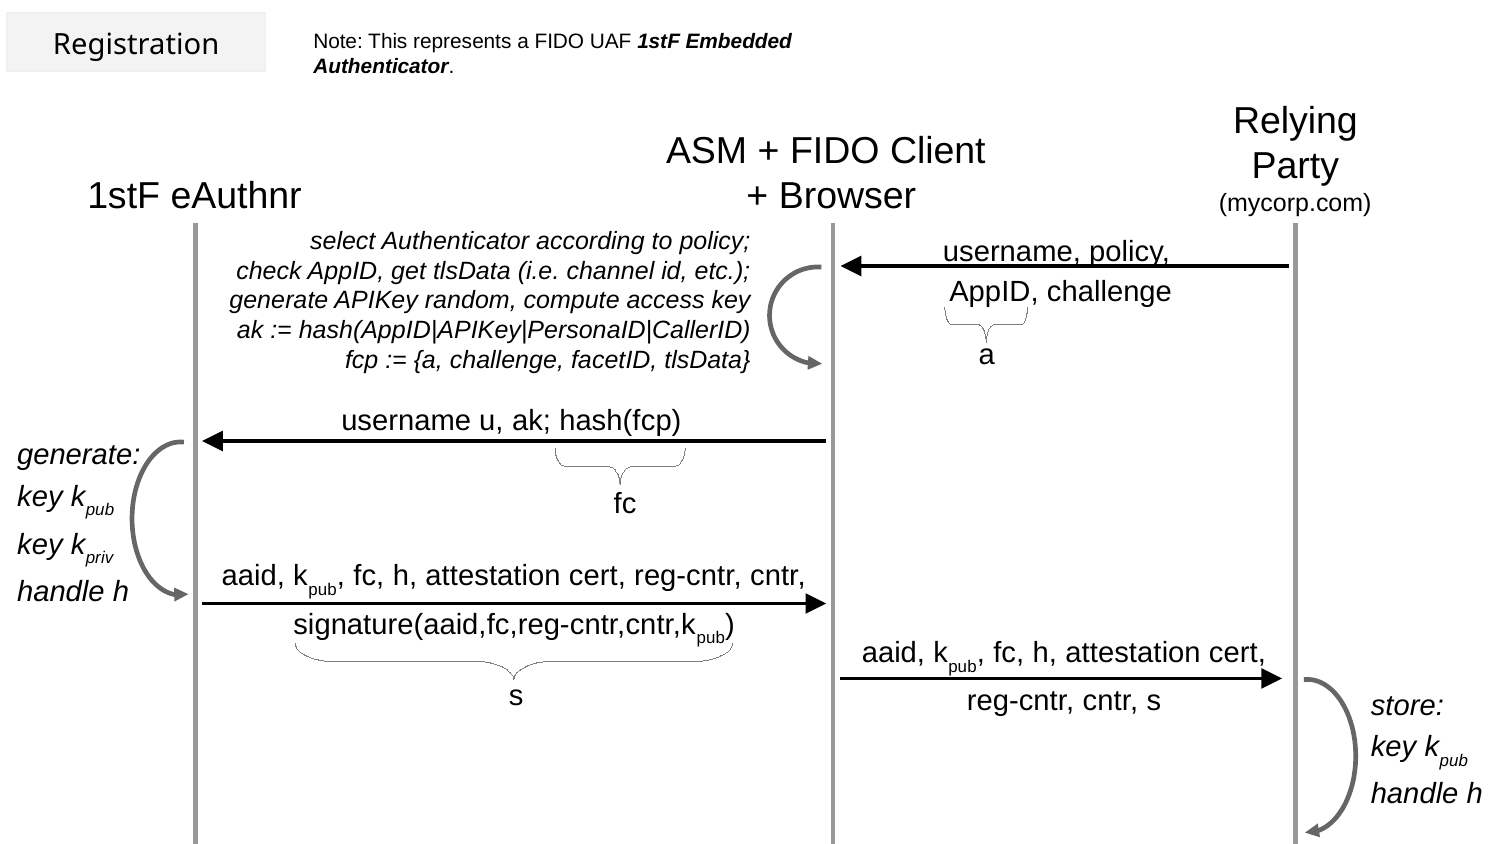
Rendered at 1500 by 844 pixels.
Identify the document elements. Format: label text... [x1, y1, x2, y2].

text_box ASM + FIDO Client + Browser [648, 78, 1015, 232]
text_box Registration [6, 13, 266, 72]
text_box Note: This represents a FIDO UAF 1stF Embedded Authenticator. [298, 13, 887, 89]
text_box aaid, kpub, fc, h, attestation cert, reg-cntr, cntr, s [832, 612, 1296, 721]
text_box a [958, 320, 1016, 376]
text_box username, policy, AppID, challenge [829, 212, 1293, 267]
text_box s [411, 661, 622, 716]
text_box store: key kpub handle h [1355, 665, 1500, 844]
text_box fc [487, 469, 763, 525]
text_box aaid, kpub, fc, h, attestation cert, reg-cntr, cntr, signature(aaid,fc,reg-cntr,cntr,kpub) [202, 535, 827, 637]
text_box select Authenticator according to policy; check AppID, get tlsData (i.e. channel id, etc.); generate APIKey random, compute access key ak := hash(AppID|APIKey|PersonaID|CallerID) fcp := {a, challenge, facetID, tlsData} [200, 209, 767, 376]
text_box generate: key kpub key kpriv handle h [2, 415, 167, 618]
text_box username u, ak; hash(fcp) [199, 386, 824, 441]
text_box Relying Party (mycorp.com) [1178, 78, 1412, 232]
text_box 1stF eAuthnr [16, 156, 373, 232]
